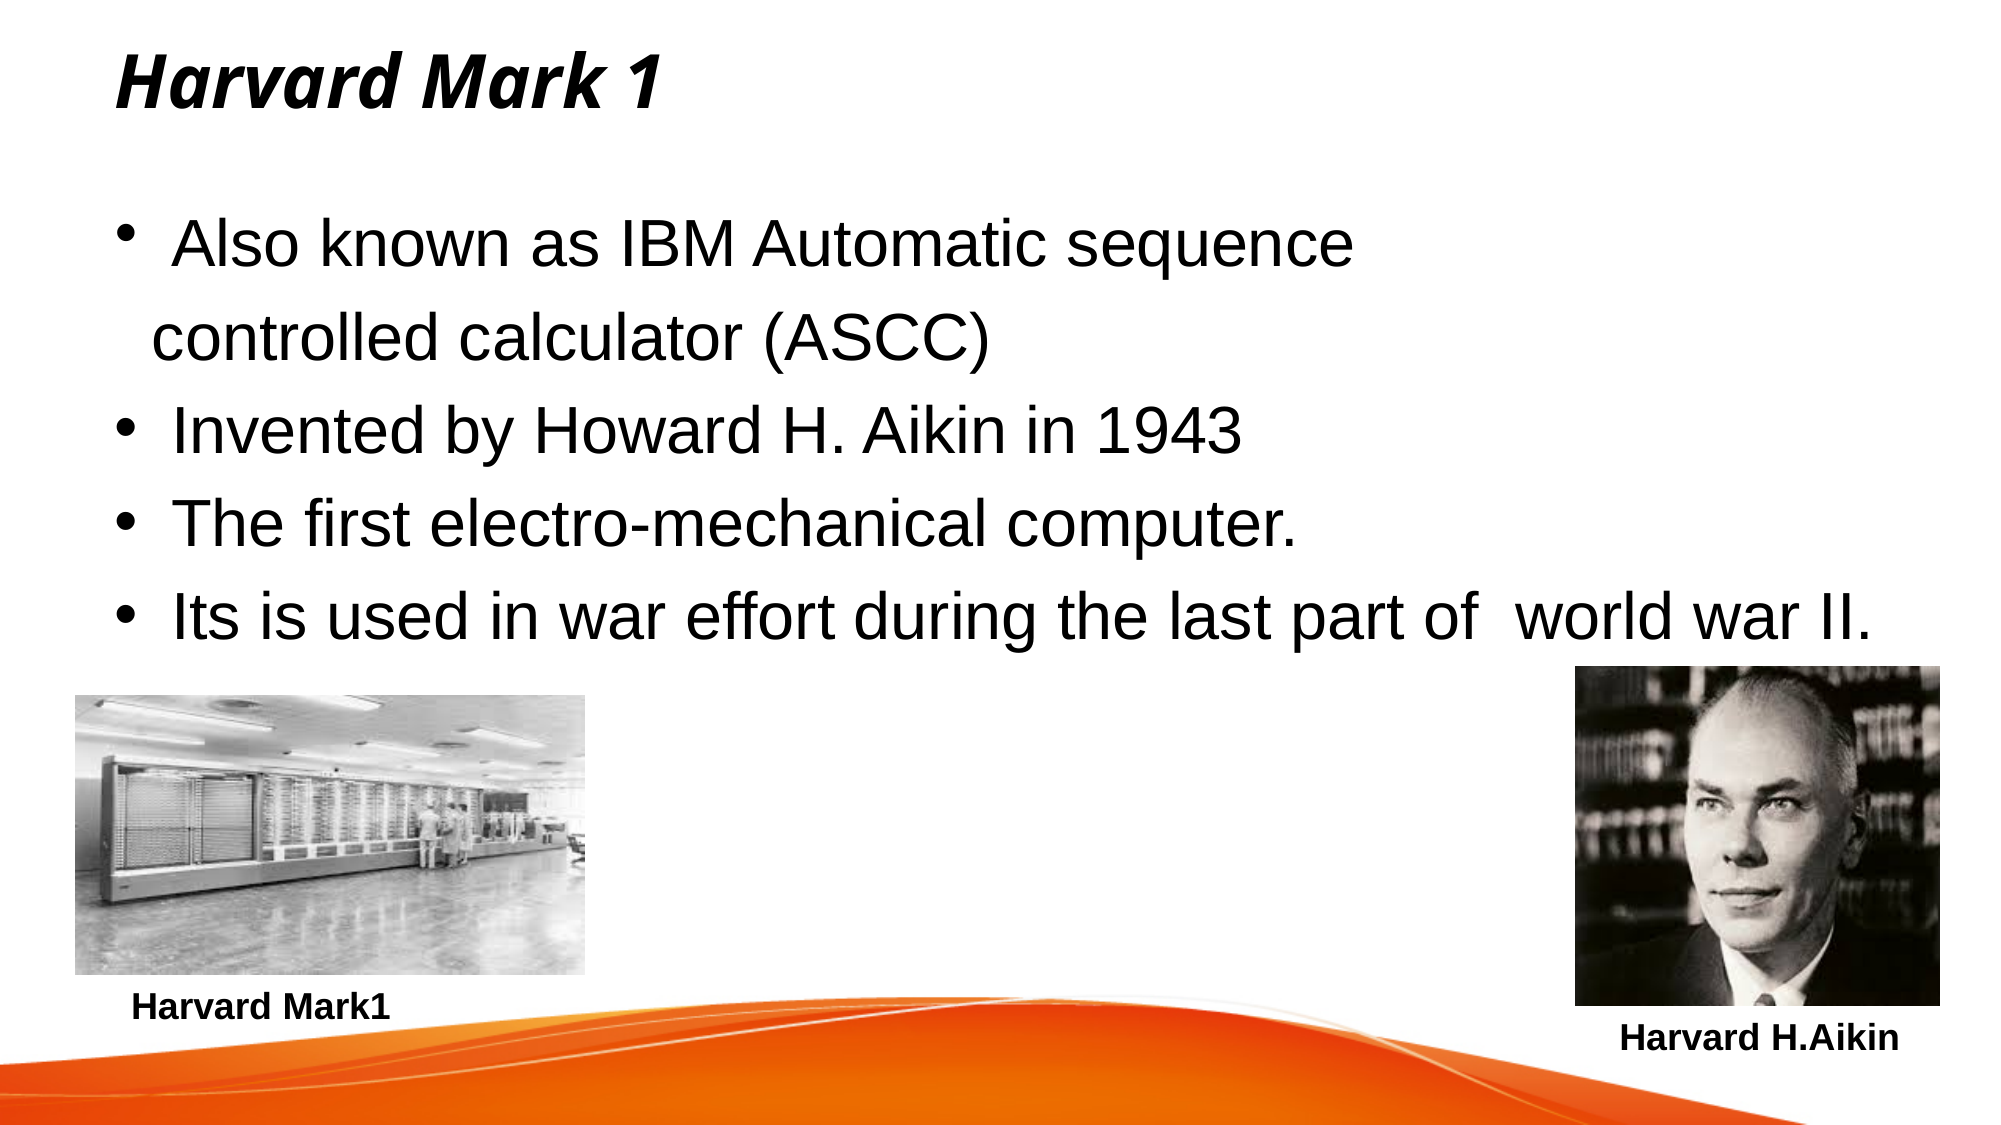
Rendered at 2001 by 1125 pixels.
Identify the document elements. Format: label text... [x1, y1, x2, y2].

text_box Harvard Mark1 [0, 974, 522, 1035]
list Also known as IBM Automatic sequence controlled calculator (ASCC) Invented by Howard H. Aikin in 1943 The first electro-mechanical computer. Its is used in war effort during the last part of world war II. [99, 192, 1900, 1006]
picture [0, 0, 2000, 1125]
title Harvard Mark 1 [99, 31, 1900, 127]
text_box Harvard H.Aikin [1537, 1005, 1983, 1065]
